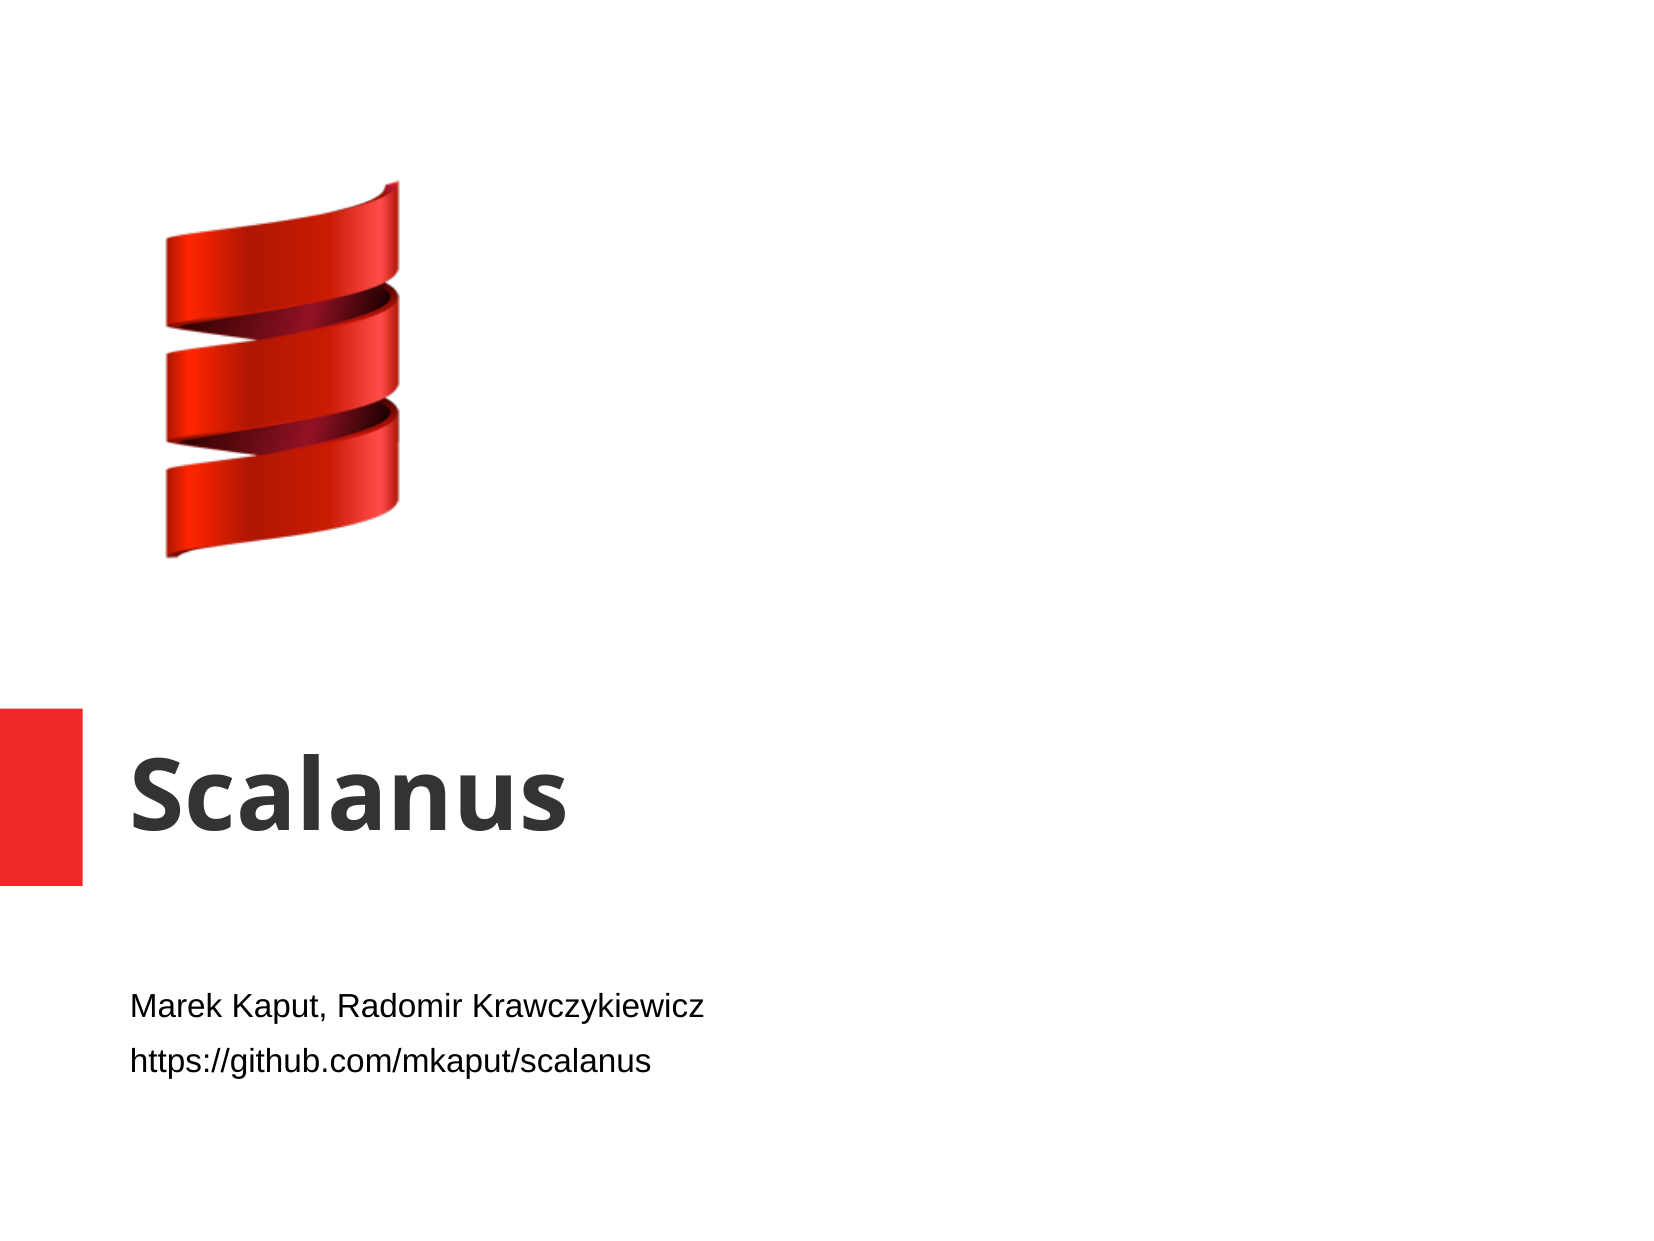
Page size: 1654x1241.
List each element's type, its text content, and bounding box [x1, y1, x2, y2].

subtitle Marek Kaput, Radomir Krawczykiewicz https://github.com/mkaput/scalanus [129, 968, 1536, 1241]
title Scalanus [129, 673, 1536, 910]
picture [141, 177, 403, 562]
